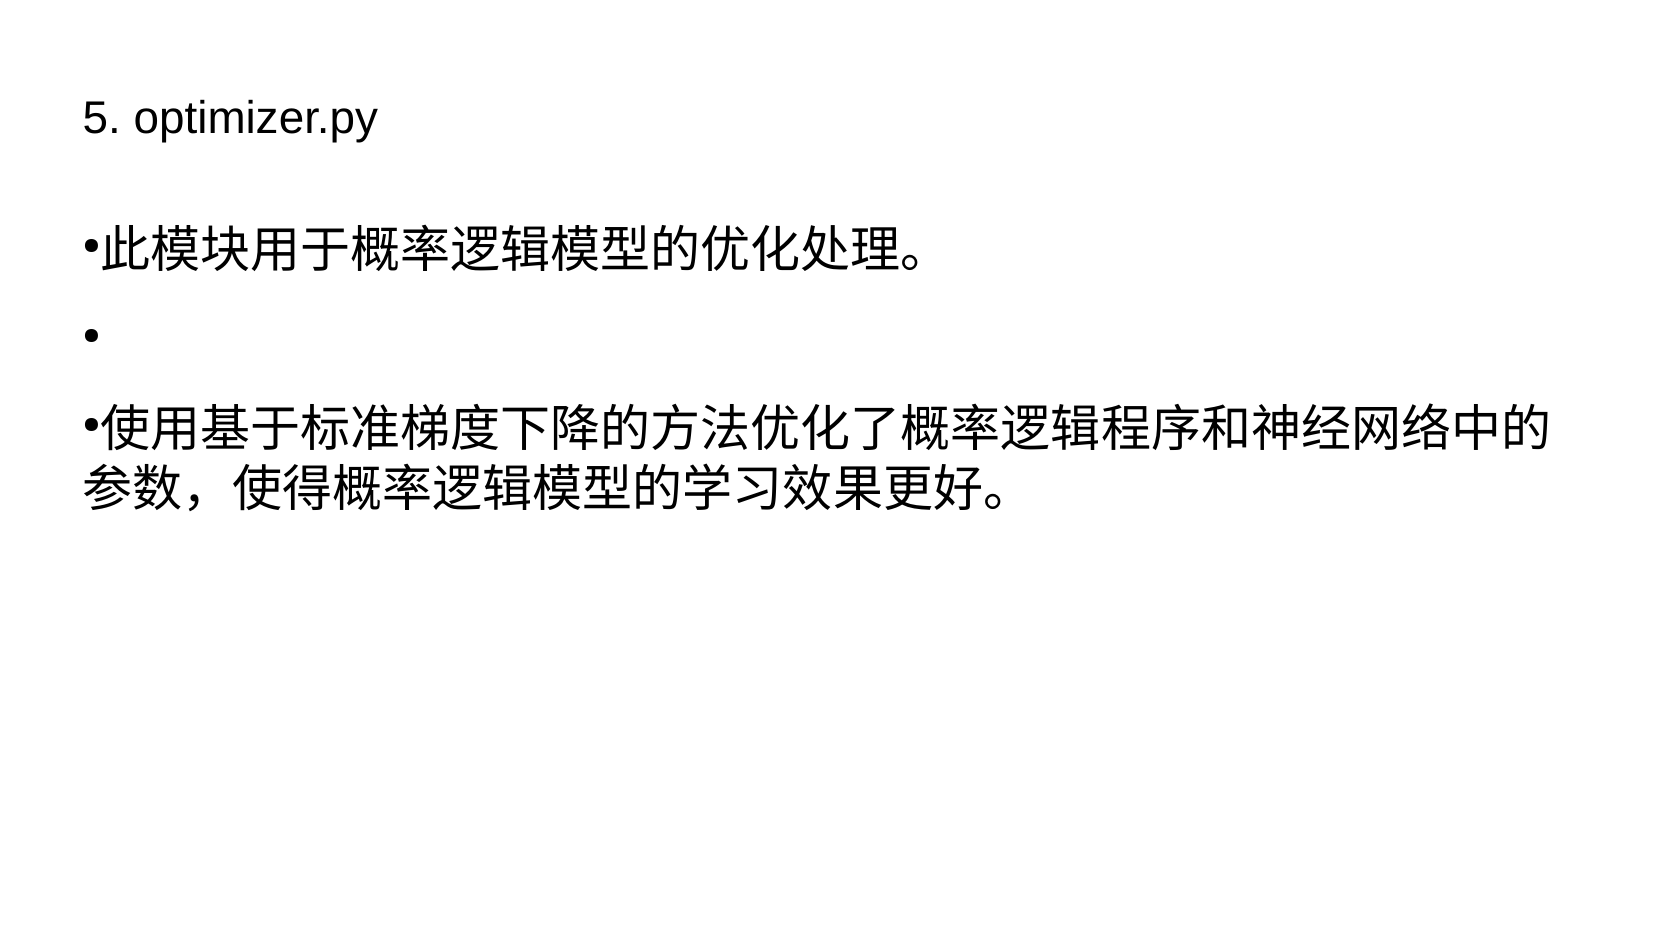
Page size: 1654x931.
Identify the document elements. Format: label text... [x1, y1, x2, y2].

title 5. optimizer.py [82, 37, 1571, 193]
list 此模块用于概率逻辑模型的优化处理。 使用基于标准梯度下降的方法优化了概率逻辑程序和神经网络中的参数，使得概率逻辑模型的学习效果更好。 [82, 217, 1571, 758]
